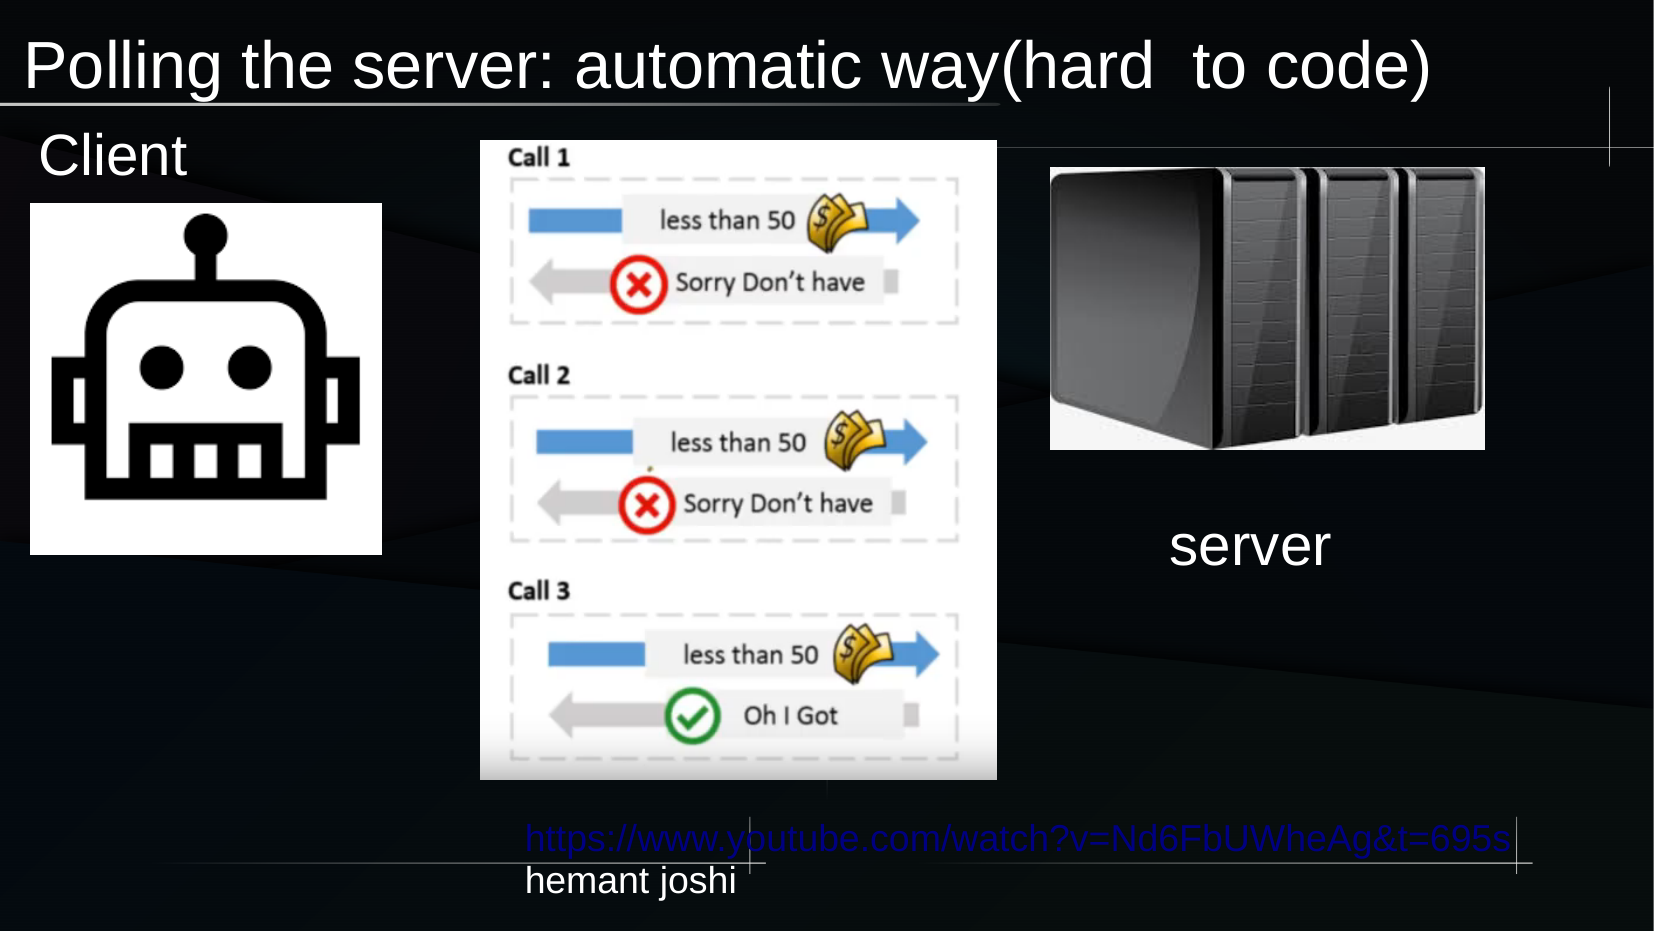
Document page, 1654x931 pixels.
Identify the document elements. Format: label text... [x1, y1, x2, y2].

picture [0, 0, 1654, 931]
text_box server [1155, 505, 1351, 586]
title Polling the server: automatic way(hard to code) [23, 11, 1589, 119]
text_box Client [23, 115, 219, 196]
text_box https://www.youtube.com/watch?v=Nd6FbUWheAg&t=695s hemant joshi [510, 810, 1654, 909]
